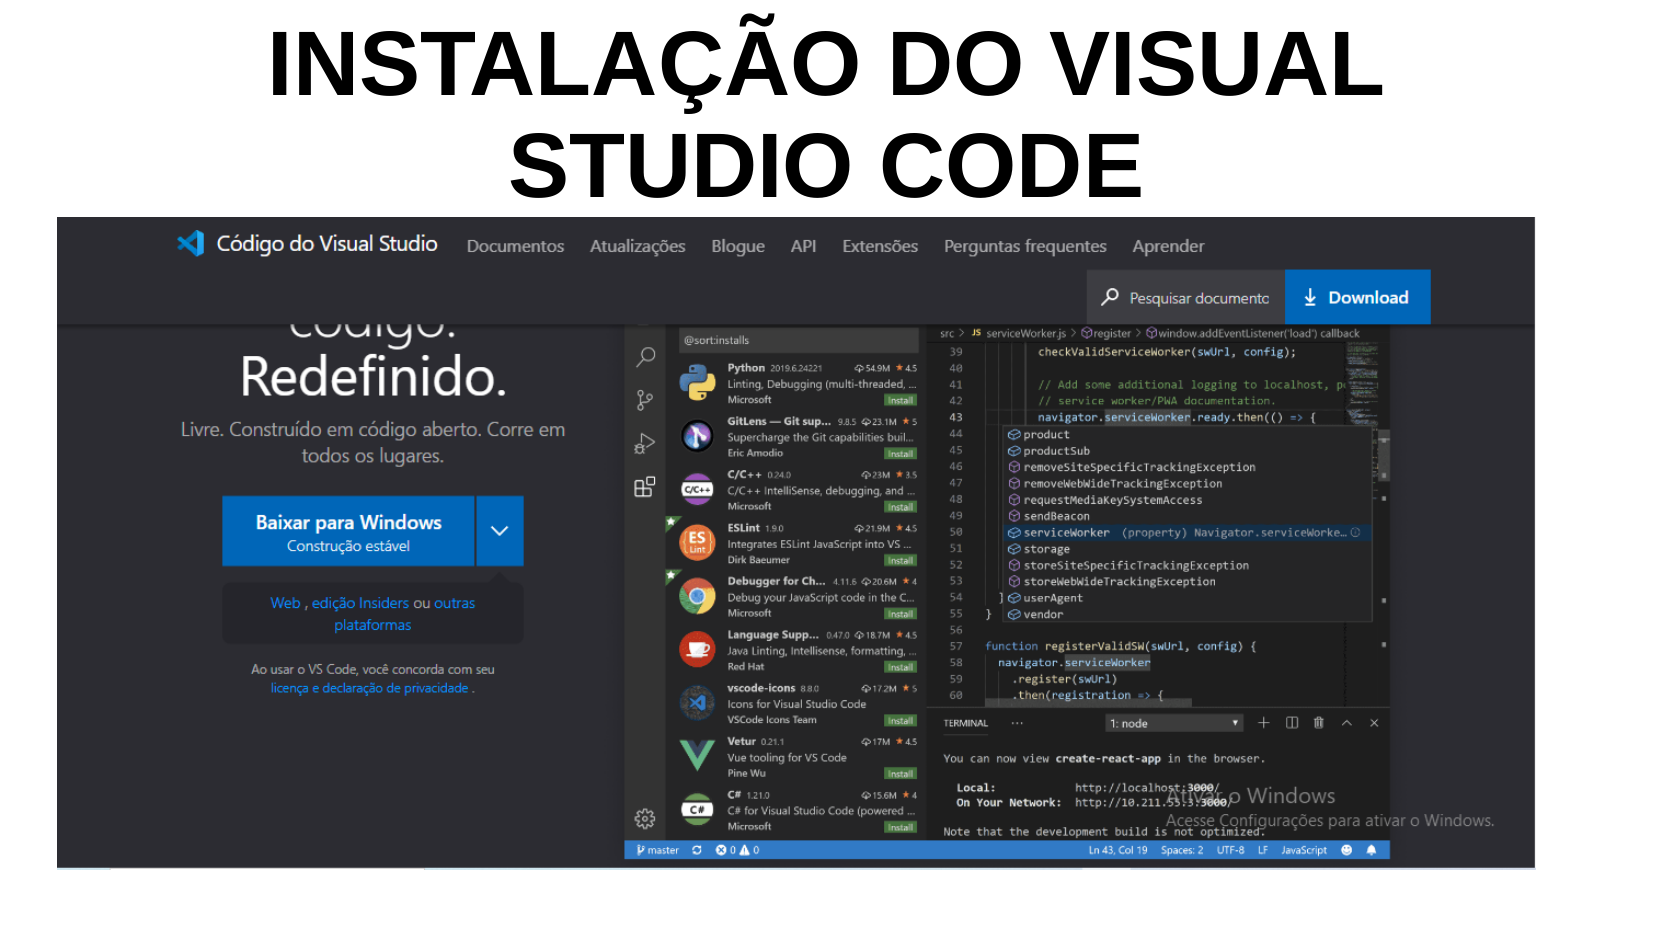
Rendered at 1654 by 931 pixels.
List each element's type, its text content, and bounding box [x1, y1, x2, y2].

title INSTALAÇÃO DO VISUAL STUDIO CODE [82, 12, 1571, 218]
picture [57, 217, 1536, 870]
